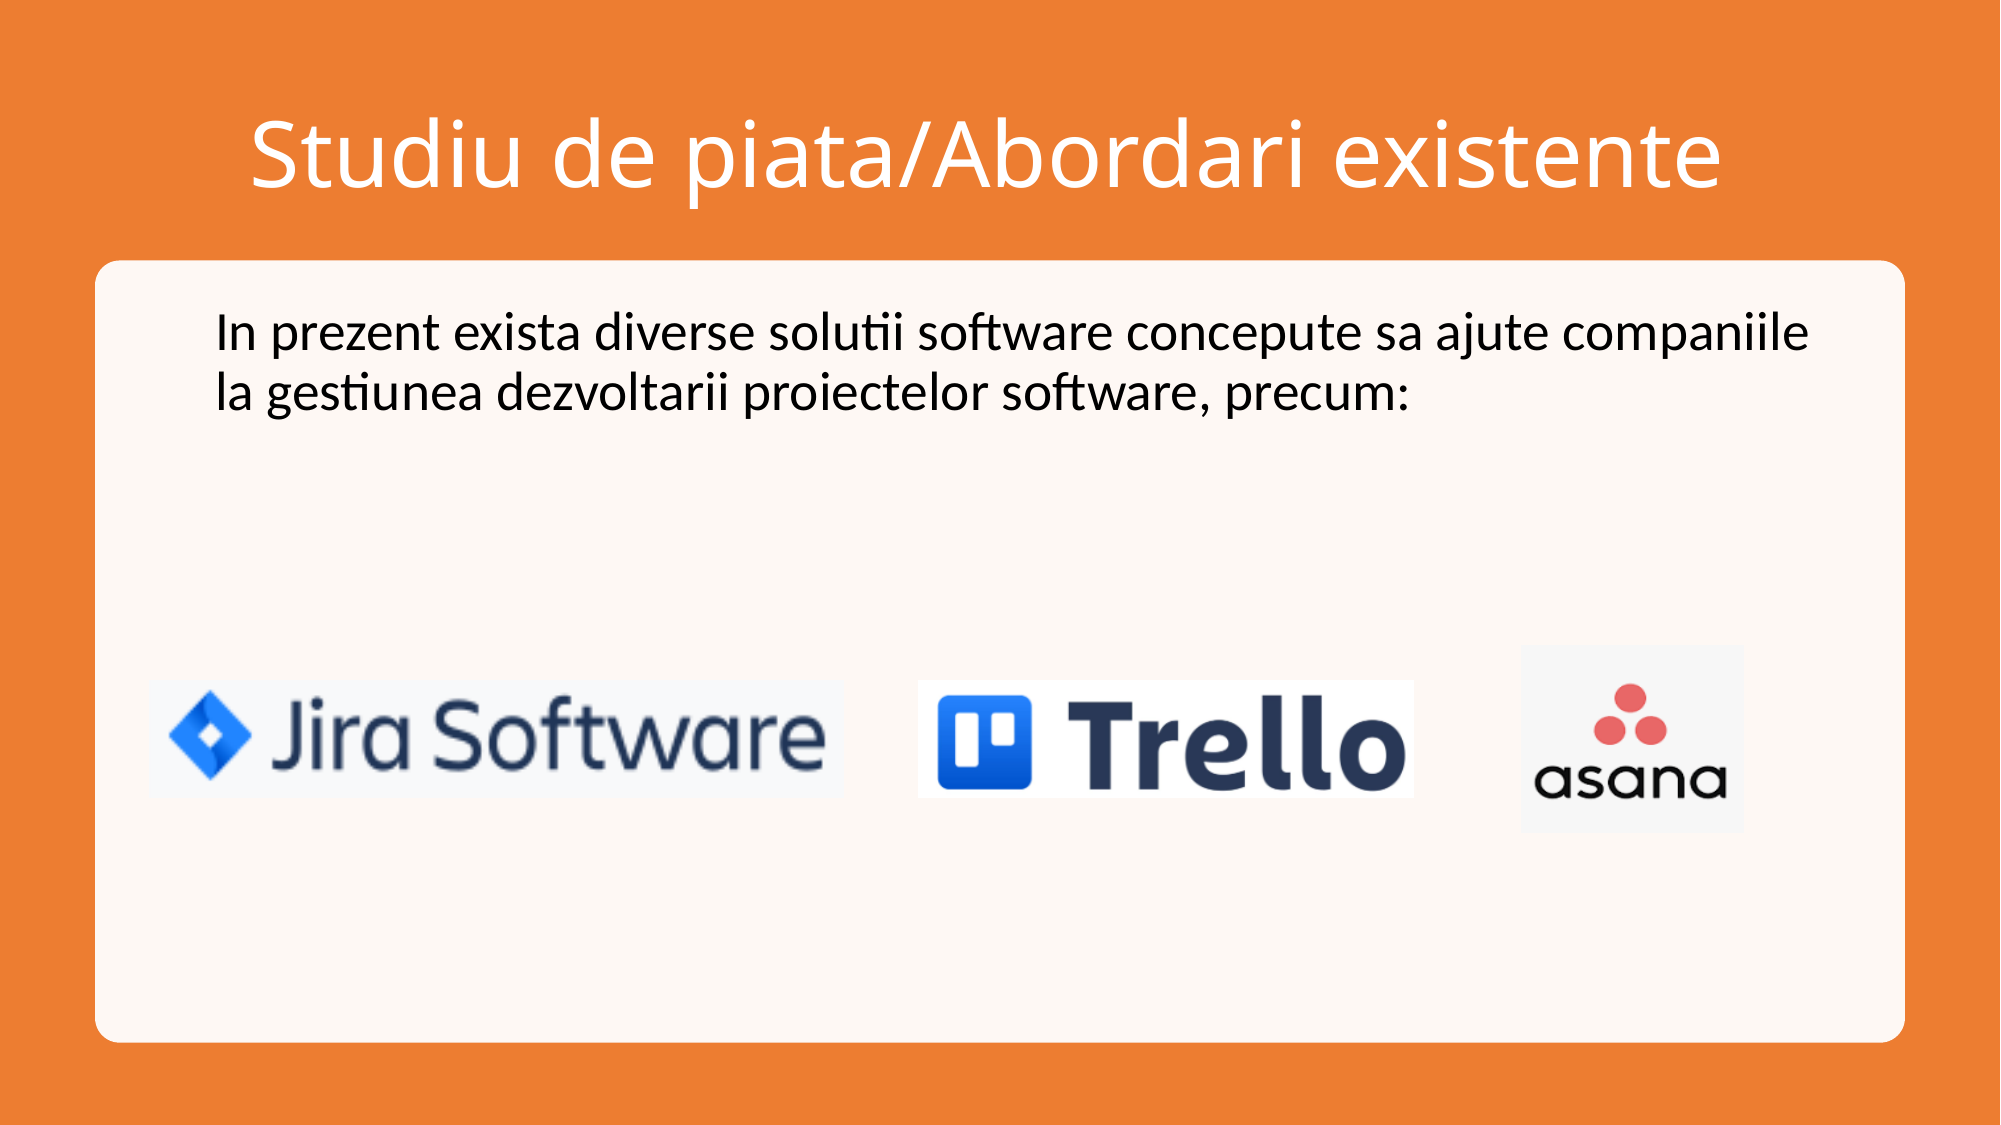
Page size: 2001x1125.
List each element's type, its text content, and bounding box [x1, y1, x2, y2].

picture [918, 680, 1414, 798]
picture [1521, 645, 1744, 833]
title Studiu de piata/Abordari existente [137, 75, 1863, 241]
list In prezent exista diverse solutii software concepute sa ajute companiile la gestiunea dezvoltarii proiectelor software, precum: [200, 295, 1851, 1010]
picture [149, 680, 844, 798]
text_box [0, 0, 2000, 1125]
